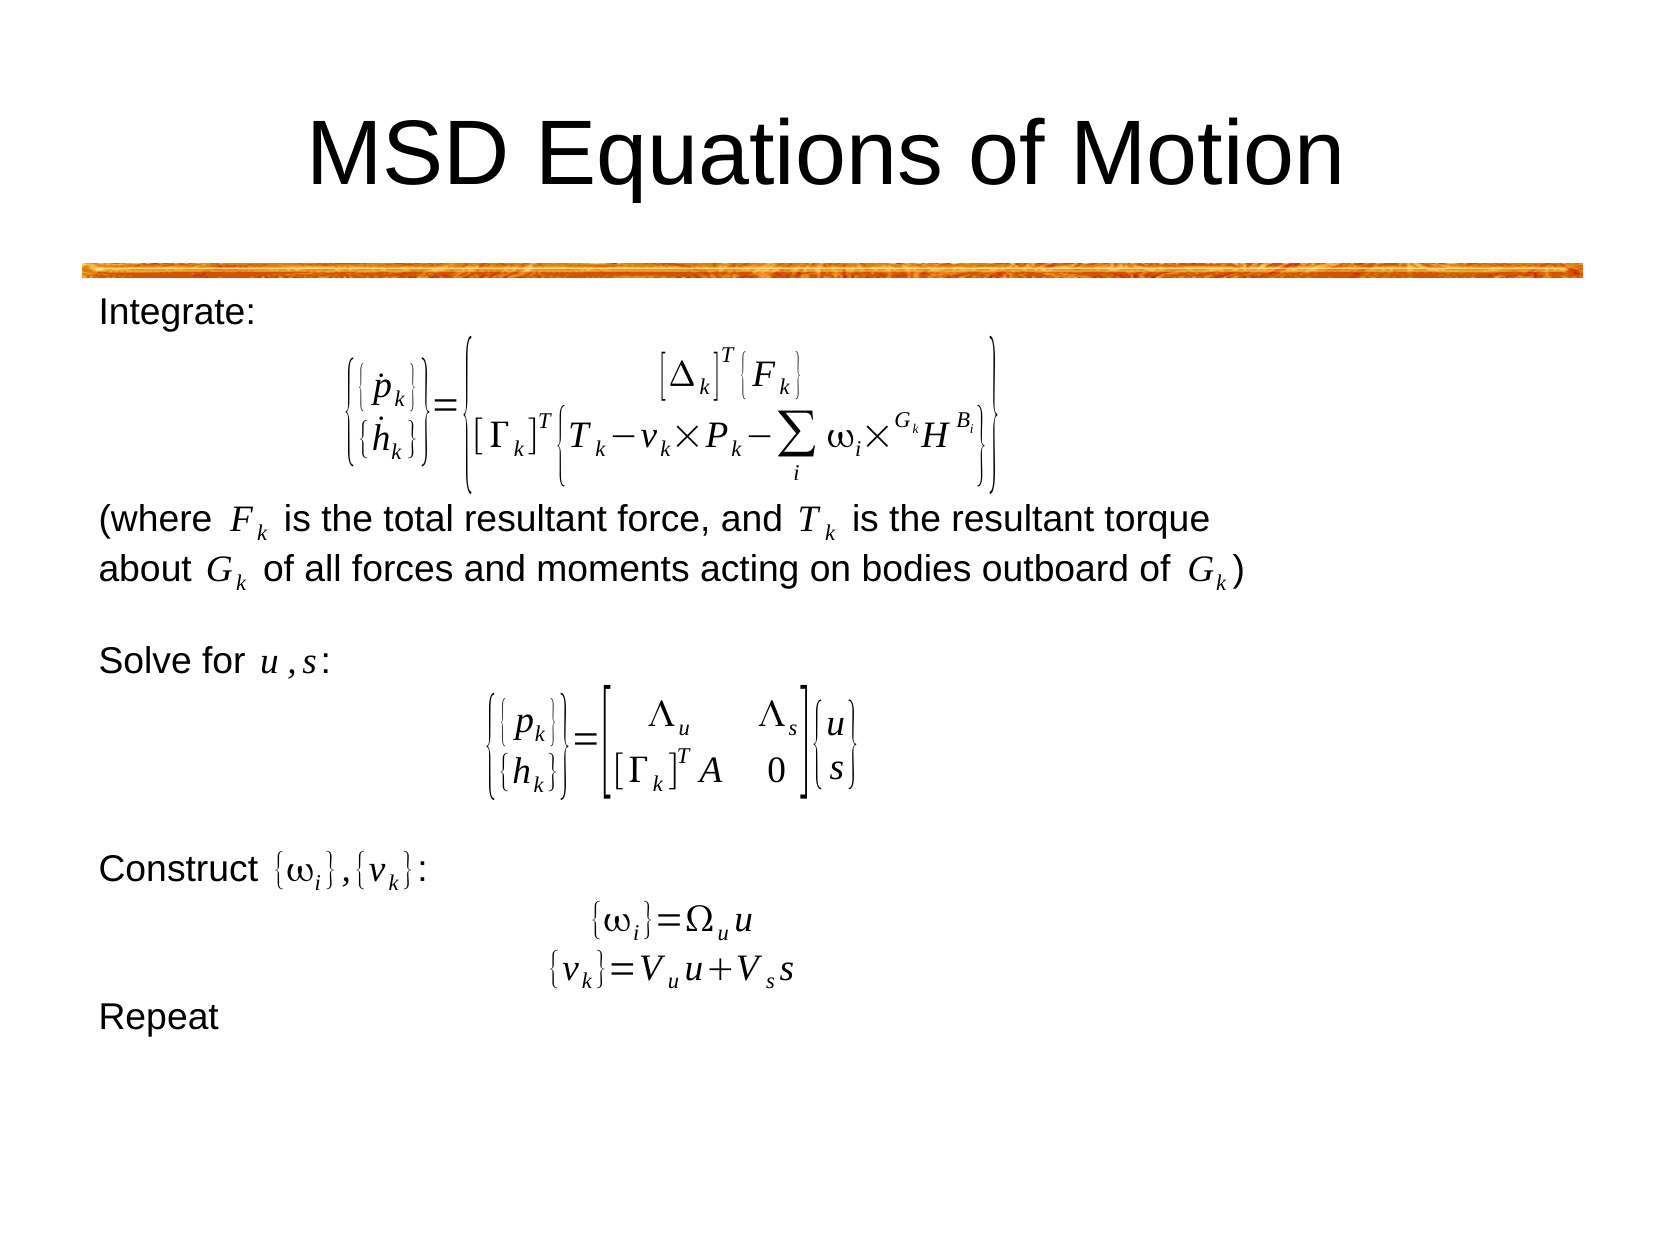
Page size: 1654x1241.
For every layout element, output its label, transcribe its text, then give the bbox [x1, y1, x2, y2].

title MSD Equations of Motion [82, 56, 1571, 250]
picture [82, 263, 1583, 278]
chart [92, 291, 1251, 1038]
